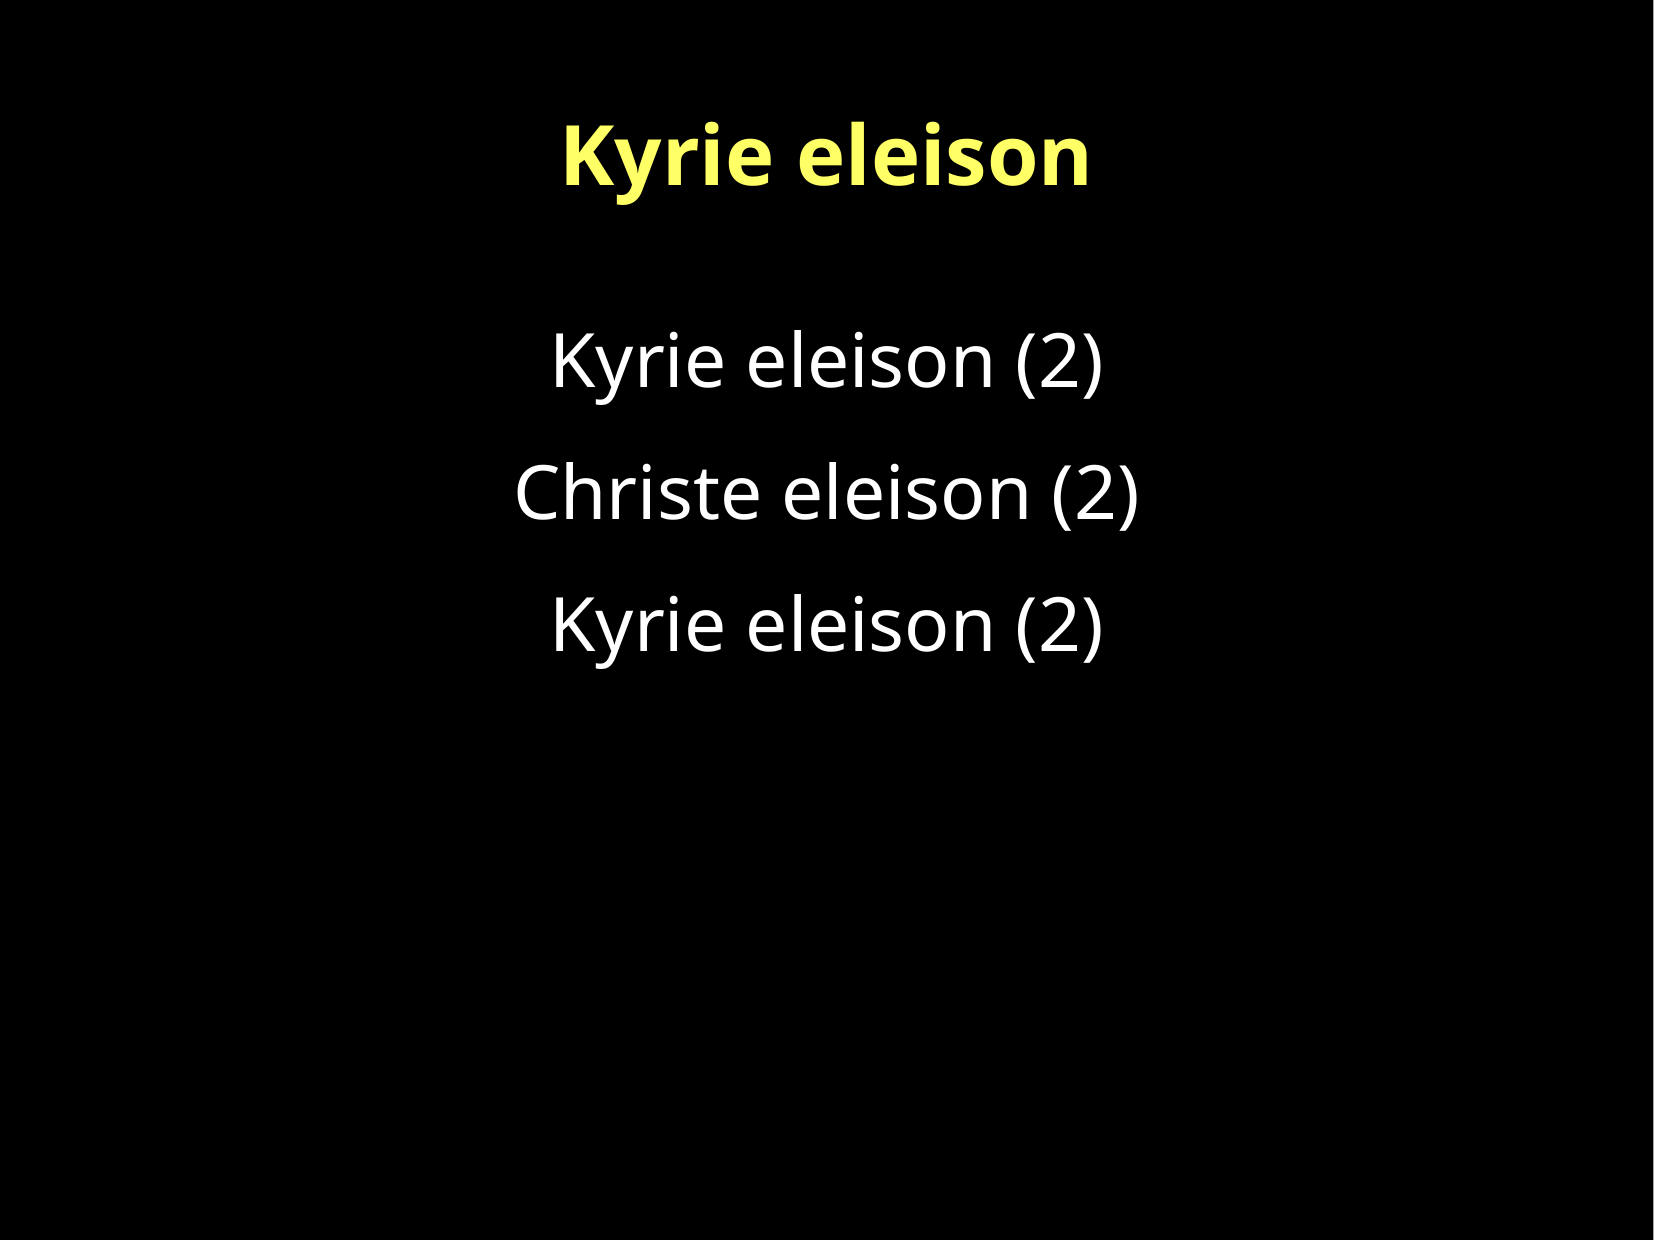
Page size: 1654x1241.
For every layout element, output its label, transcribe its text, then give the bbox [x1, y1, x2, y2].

list Kyrie eleison (2) Christe eleison (2) Kyrie eleison (2) [0, 307, 1654, 1027]
title Kyrie eleison [82, 49, 1571, 257]
